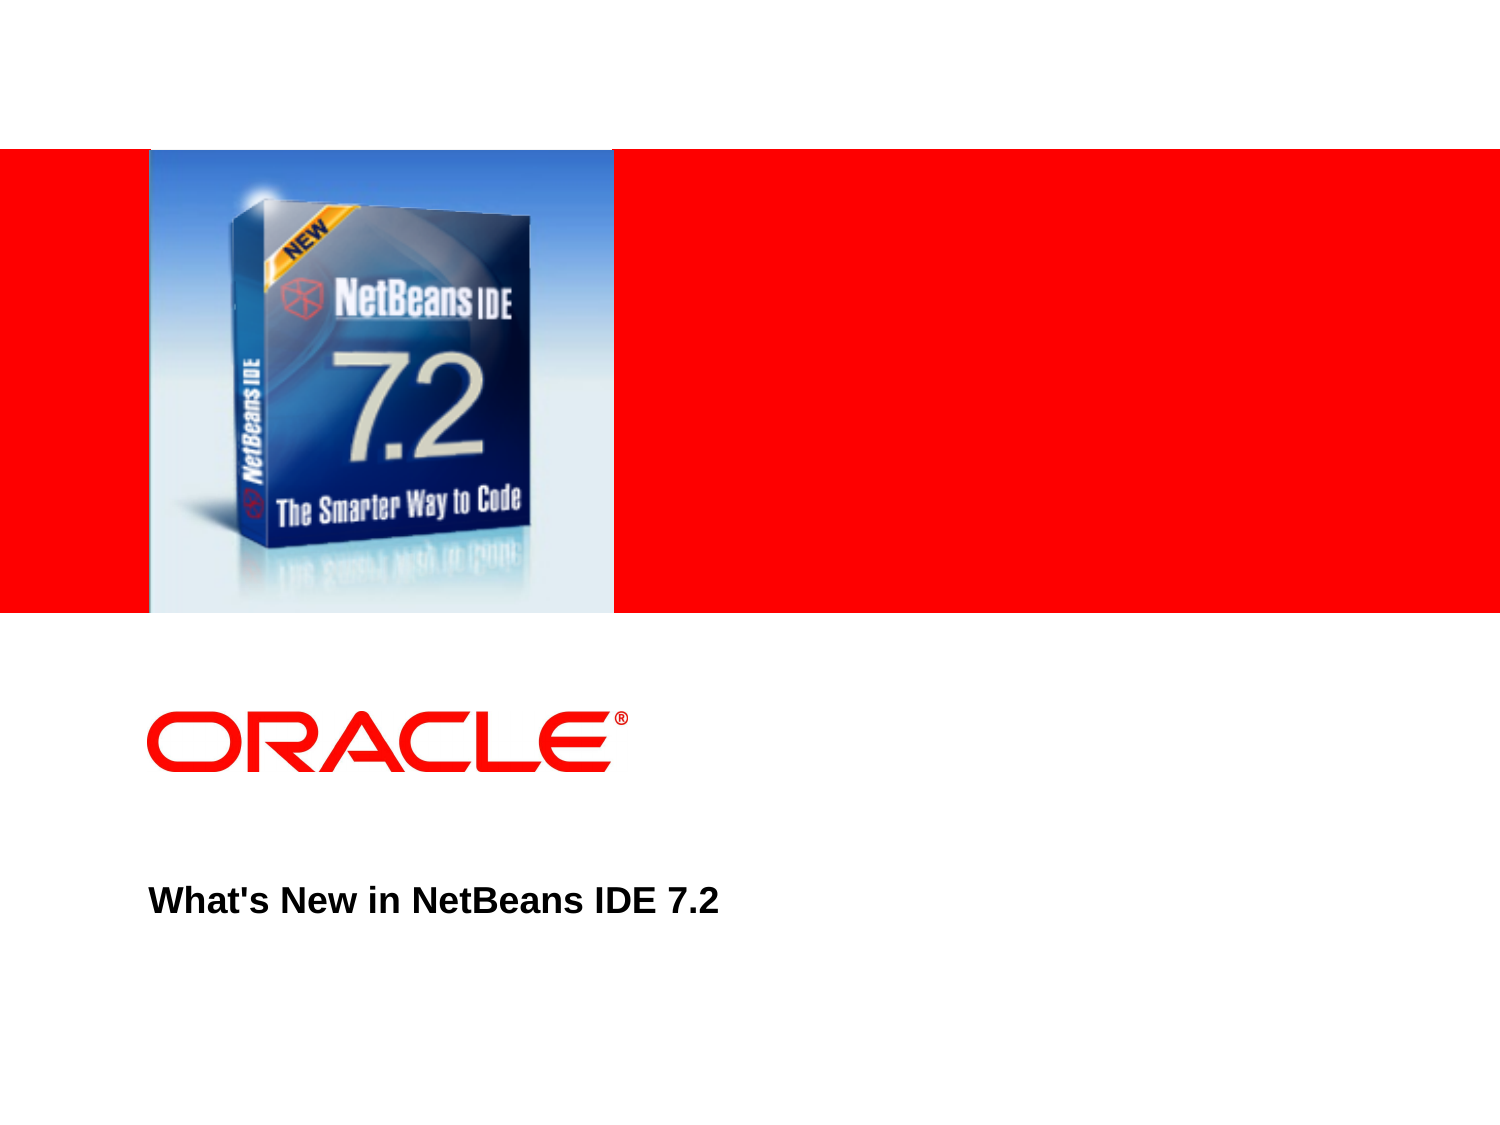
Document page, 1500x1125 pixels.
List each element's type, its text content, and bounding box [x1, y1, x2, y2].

title What's New in NetBeans IDE 7.2 [133, 787, 1409, 929]
picture [0, 142, 1500, 639]
picture [147, 711, 628, 772]
